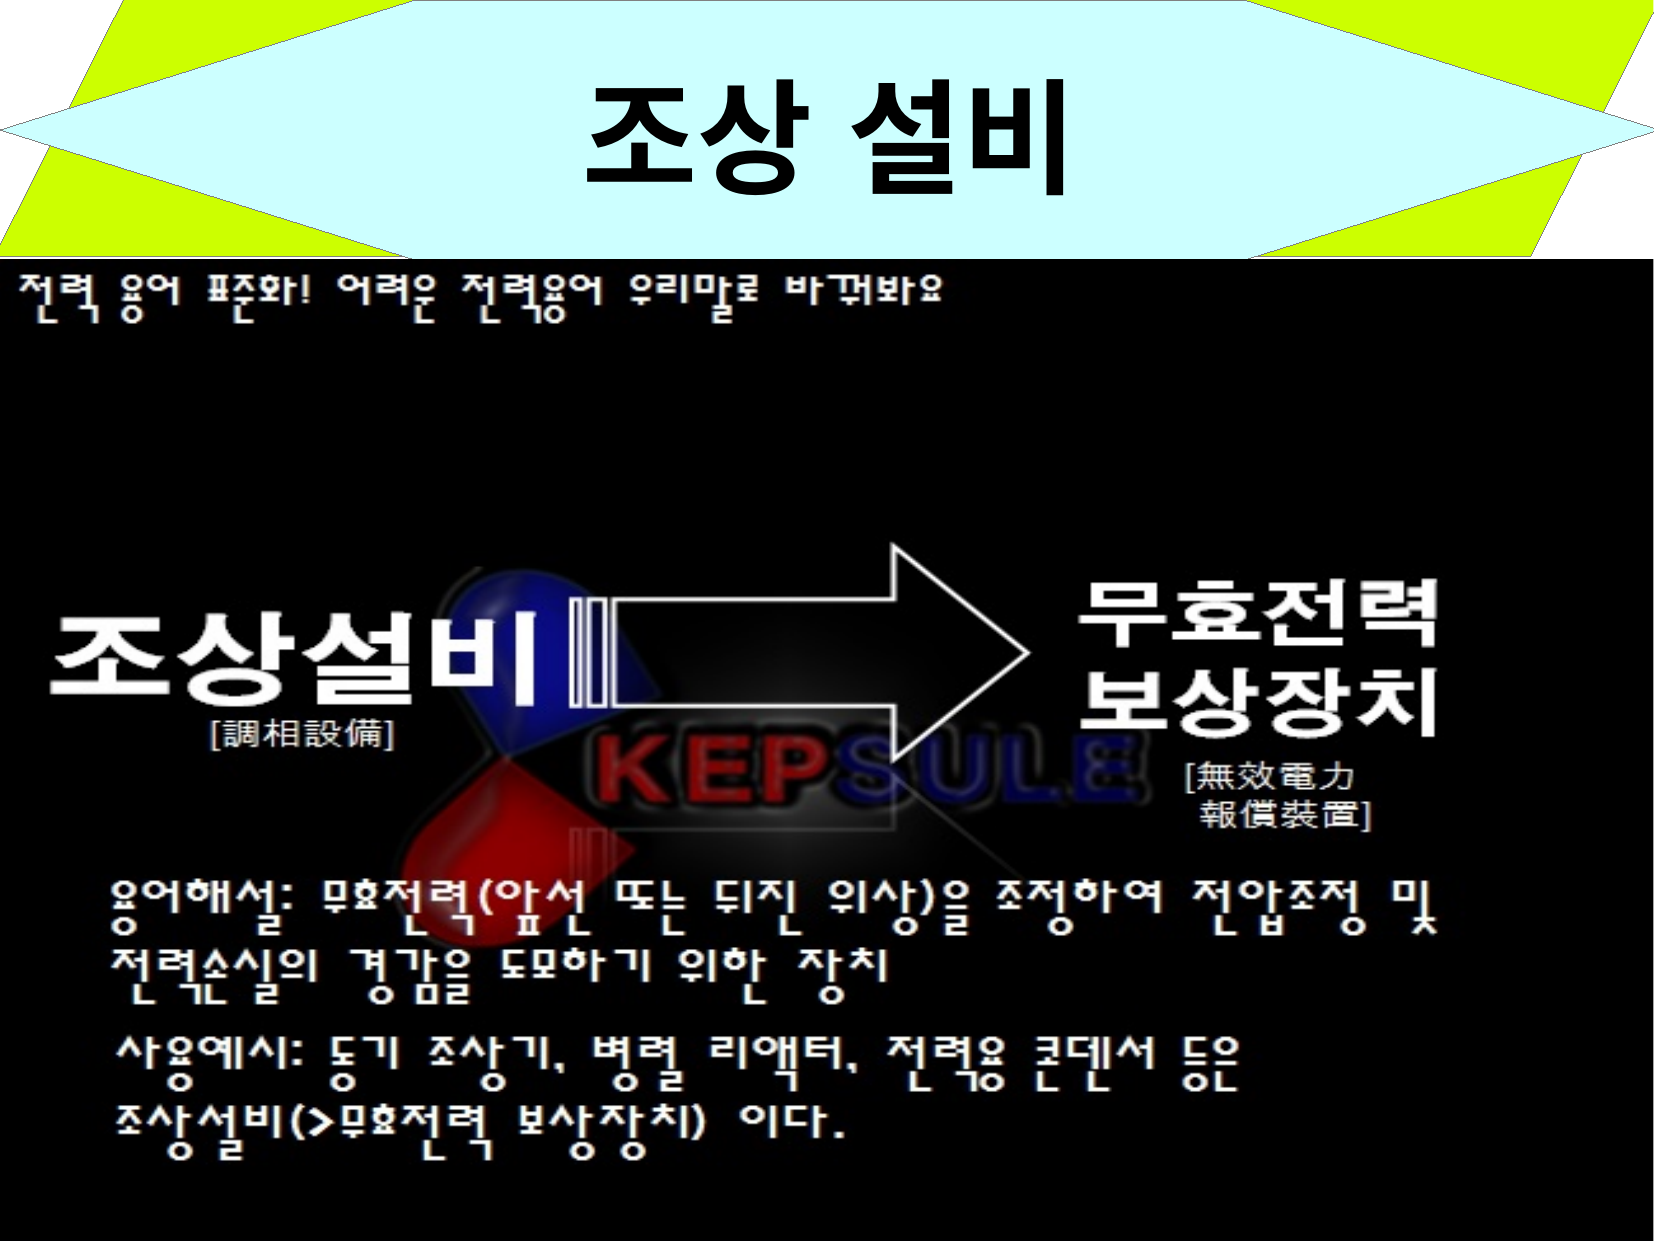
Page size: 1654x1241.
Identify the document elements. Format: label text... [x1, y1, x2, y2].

text_box [68, 0, 411, 108]
text_box [1258, 155, 1582, 257]
text_box [0, 146, 402, 257]
text_box 조상 설비 [0, 0, 1654, 259]
text_box [1248, 0, 1654, 112]
picture [0, 259, 1654, 1241]
